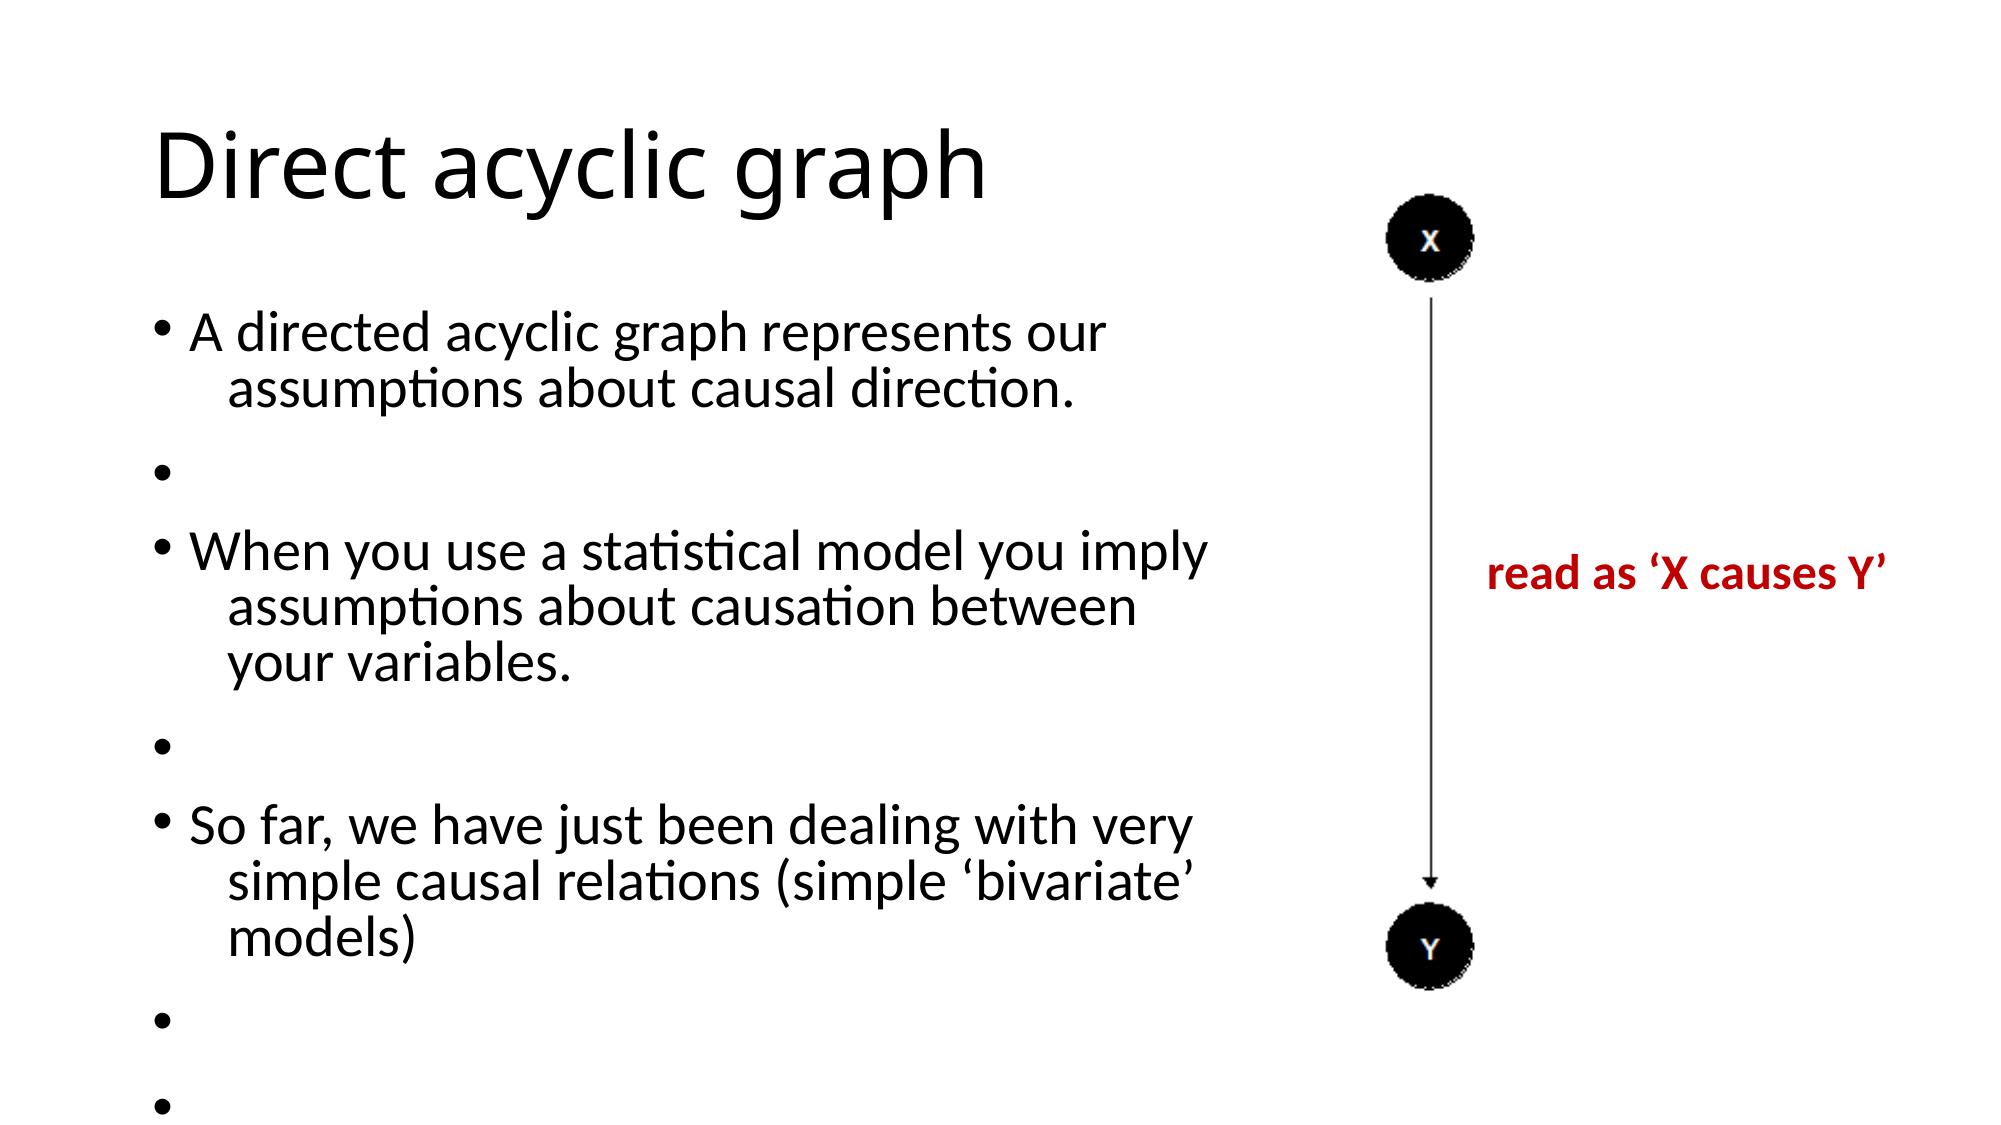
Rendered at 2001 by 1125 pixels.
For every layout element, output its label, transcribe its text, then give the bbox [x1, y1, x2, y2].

text_box read as ‘X causes Y’ [1471, 531, 1906, 608]
title Direct acyclic graph [137, 59, 1863, 278]
picture [1315, 177, 1552, 1014]
list A directed acyclic graph represents our assumptions about causal direction. When you use a statistical model you imply assumptions about causation between your variables. So far, we have just been dealing with very simple causal relations (simple ‘bivariate’ models) [137, 299, 1259, 1014]
